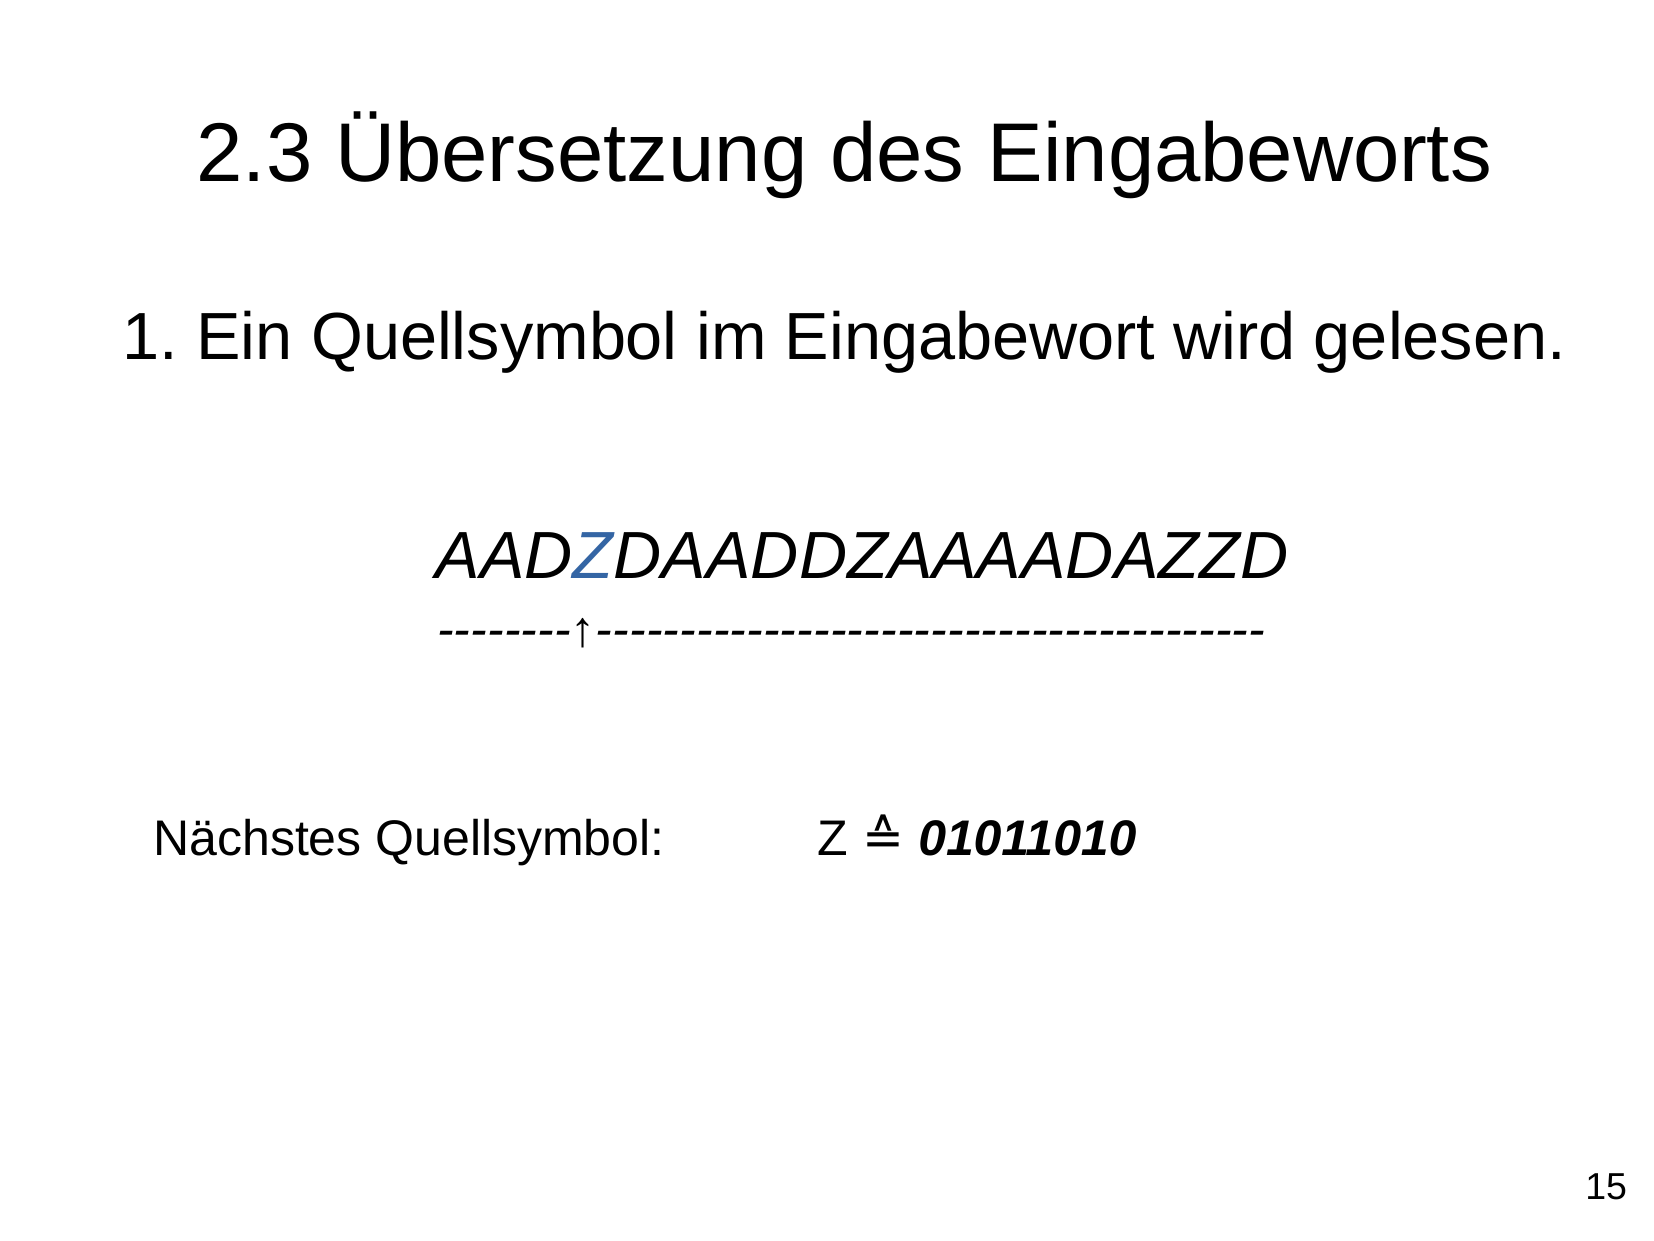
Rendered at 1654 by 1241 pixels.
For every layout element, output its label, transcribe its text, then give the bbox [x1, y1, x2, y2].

text_box <number> [1259, 1158, 1642, 1229]
title 1. Ein Quellsymbol im Eingabewort wird gelesen. [47, 200, 1595, 462]
title 2.3 Übersetzung des Eingabeworts [47, 22, 1595, 200]
list AADZDAADDZAAAADAZZD --------↑---------------------------------------- Nächstes Quellsymbol: Z ≙ 01011010 [82, 462, 1571, 1010]
